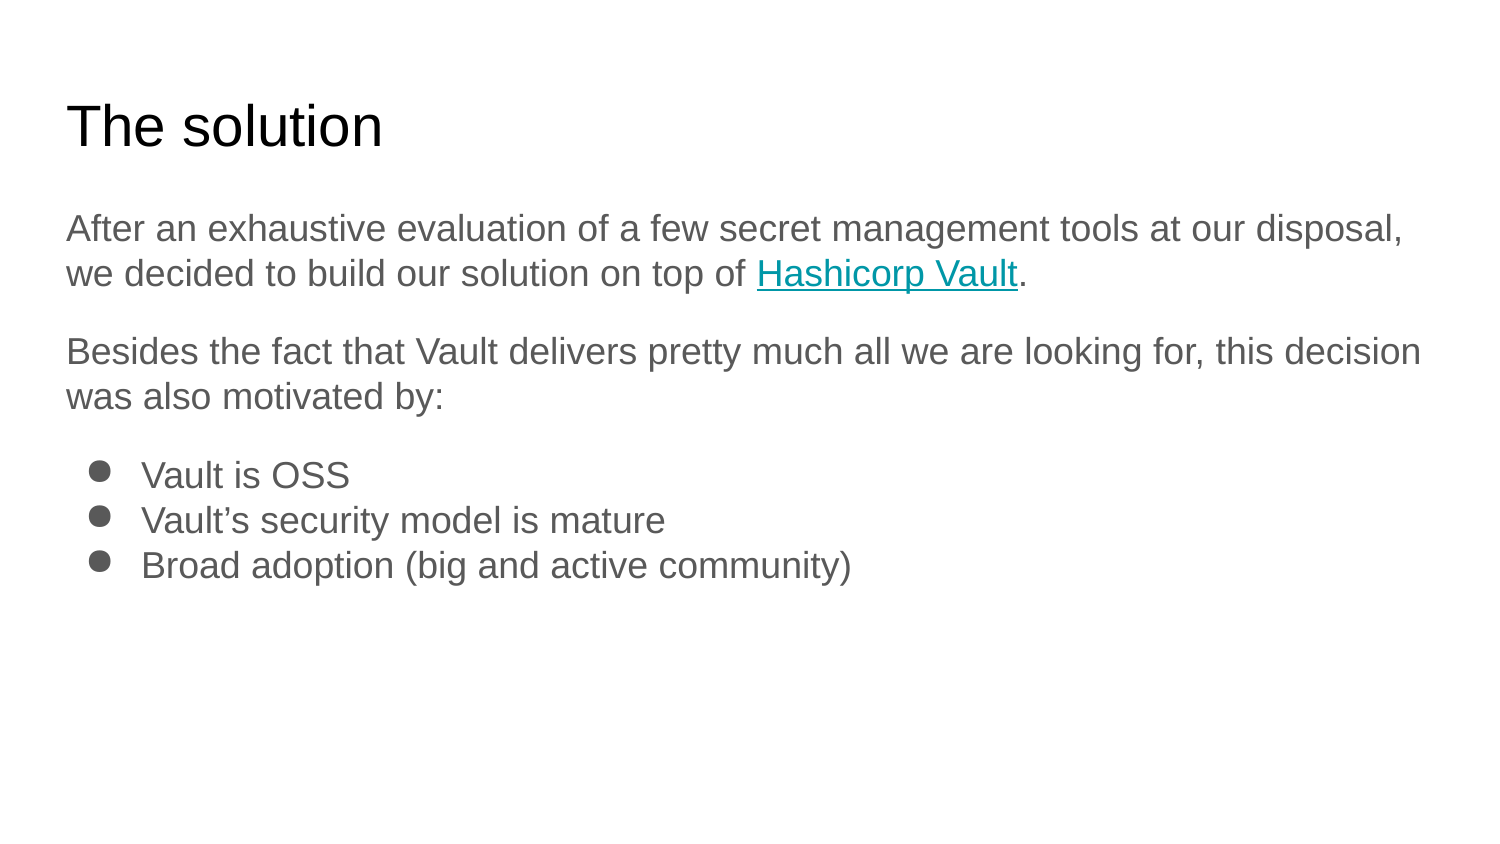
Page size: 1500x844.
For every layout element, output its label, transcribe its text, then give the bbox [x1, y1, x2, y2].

title The solution [51, 72, 1449, 167]
list After an exhaustive evaluation of a few secret management tools at our disposal, we decided to build our solution on top of Hashicorp Vault. Besides the fact that Vault delivers pretty much all we are looking for, this decision was also motivated by: Vault is OSS Vault’s security model is mature Broad adoption (big and active community) [51, 189, 1449, 750]
